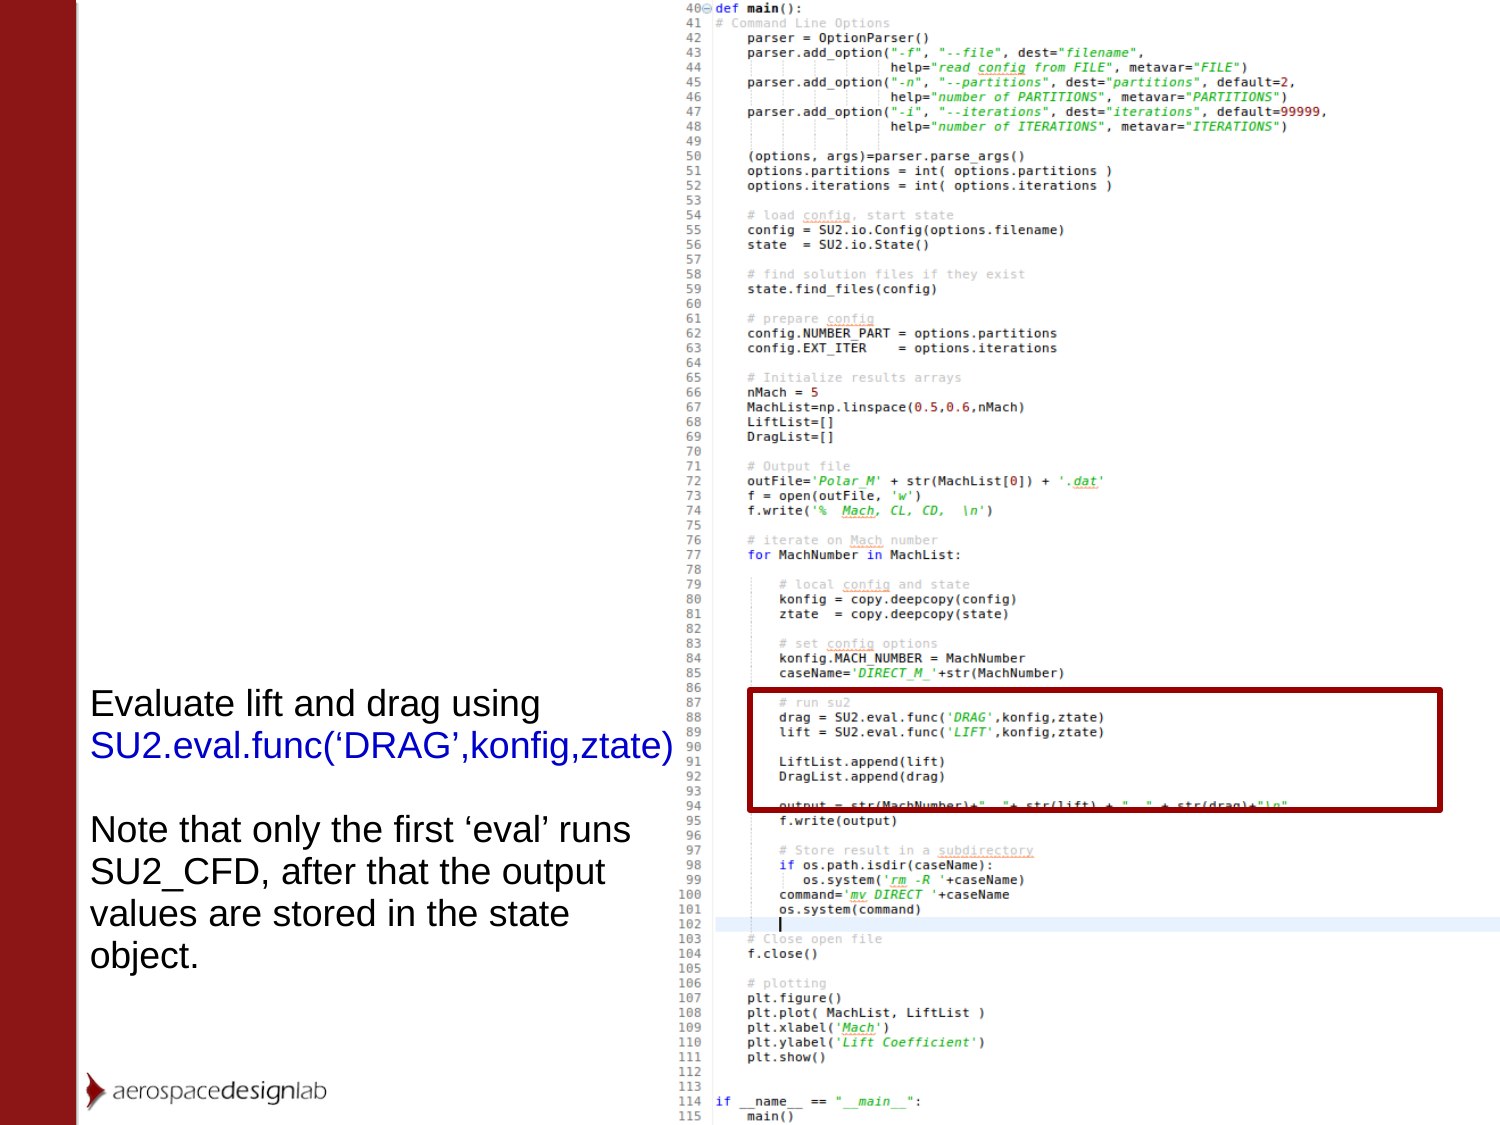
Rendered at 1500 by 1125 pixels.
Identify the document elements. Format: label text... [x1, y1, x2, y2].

picture [82, 1071, 330, 1112]
picture [678, 0, 1500, 1125]
text_box Evaluate lift and drag using SU2.eval.func(‘DRAG’,konfig,ztate) Note that only the first ‘eval’ runs SU2_CFD, after that the output values are stored in the state object. [75, 675, 694, 984]
